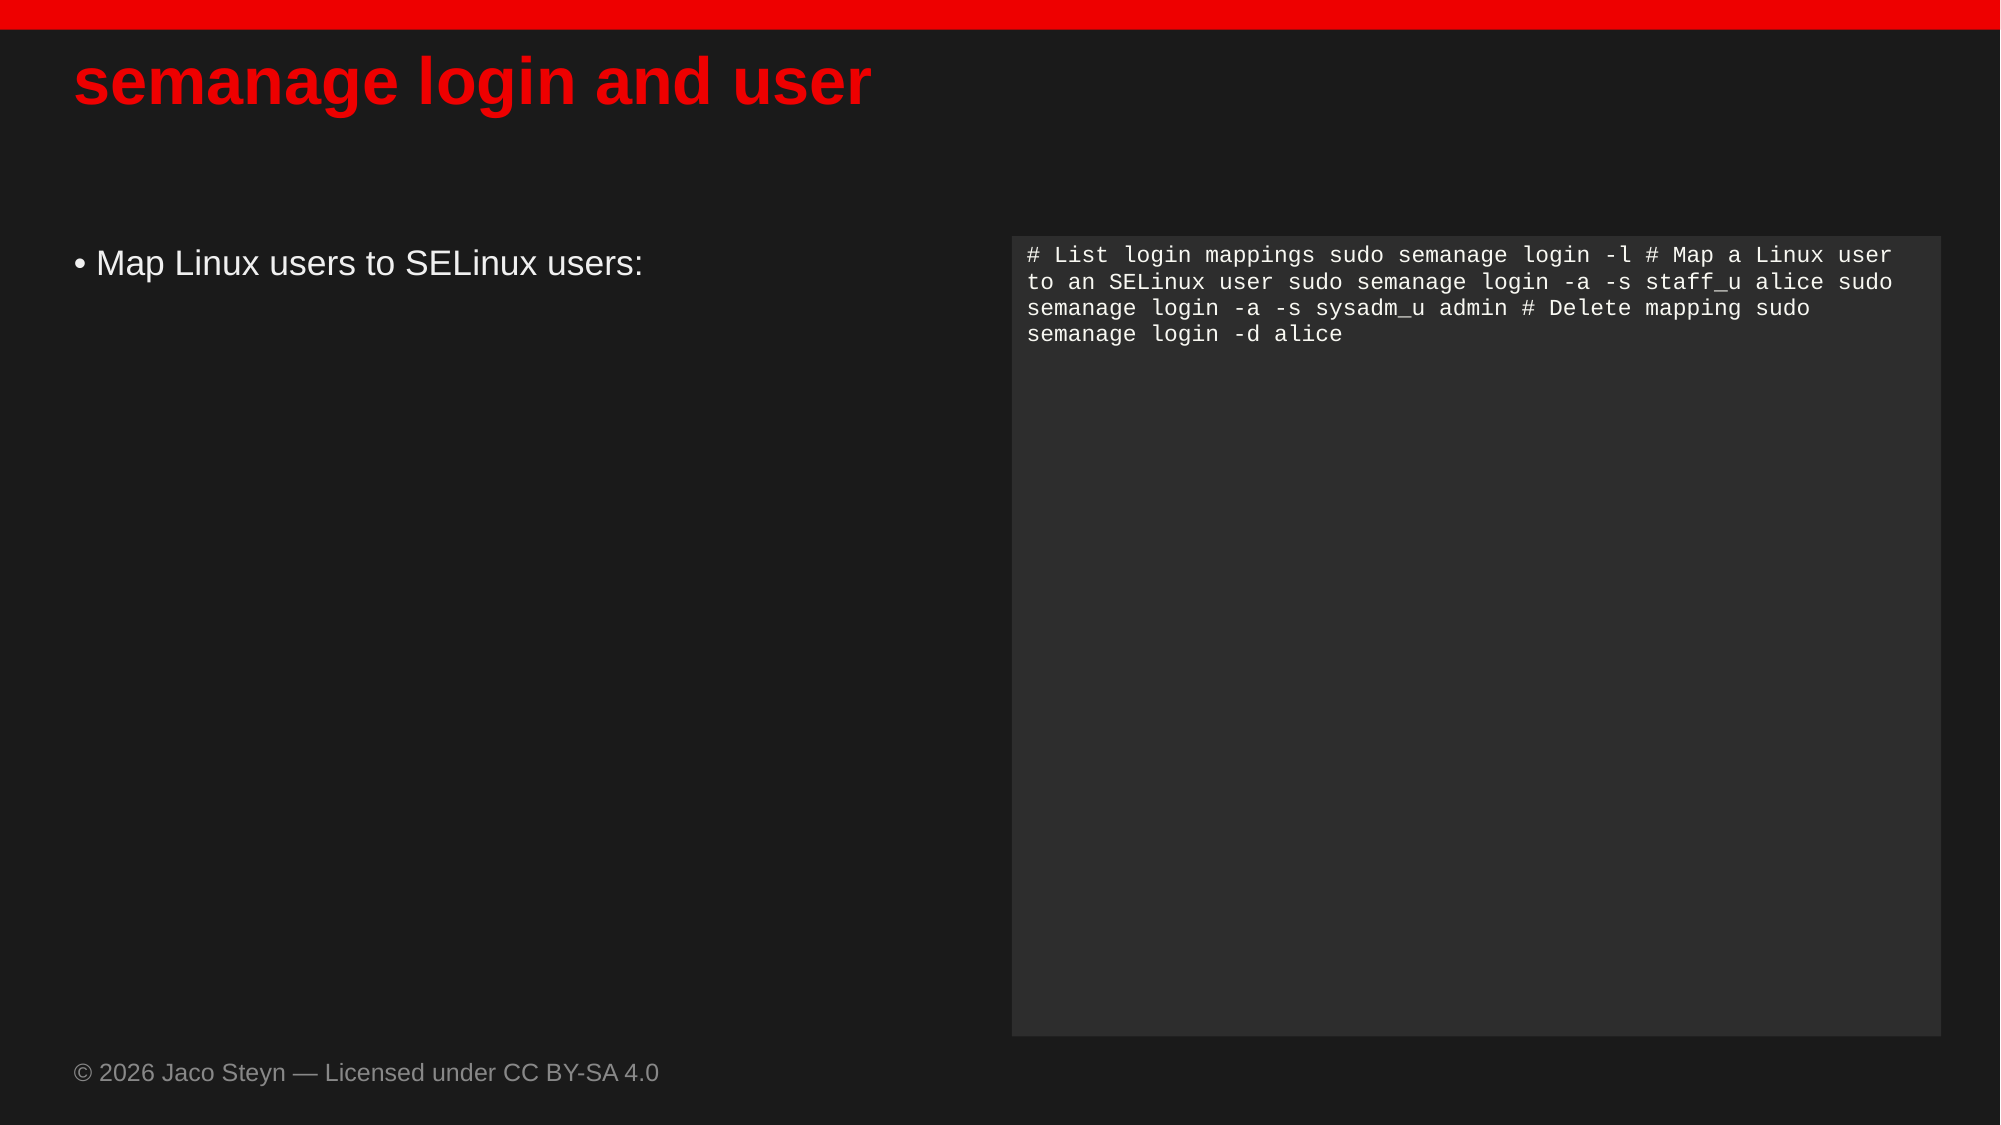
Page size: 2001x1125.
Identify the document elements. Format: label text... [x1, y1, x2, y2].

text_box • Map Linux users to SELinux users: [59, 236, 989, 1037]
text_box semanage login and user [59, 36, 1942, 208]
text_box # List login mappings sudo semanage login -l # Map a Linux user to an SELinux user sudo semanage login -a -s staff_u alice sudo semanage login -a -s sysadm_u admin # Delete mapping sudo semanage login -d alice [1011, 236, 1942, 1037]
text_box [0, 0, 2001, 30]
text_box © 2026 Jaco Steyn — Licensed under CC BY-SA 4.0 [59, 1051, 1942, 1093]
